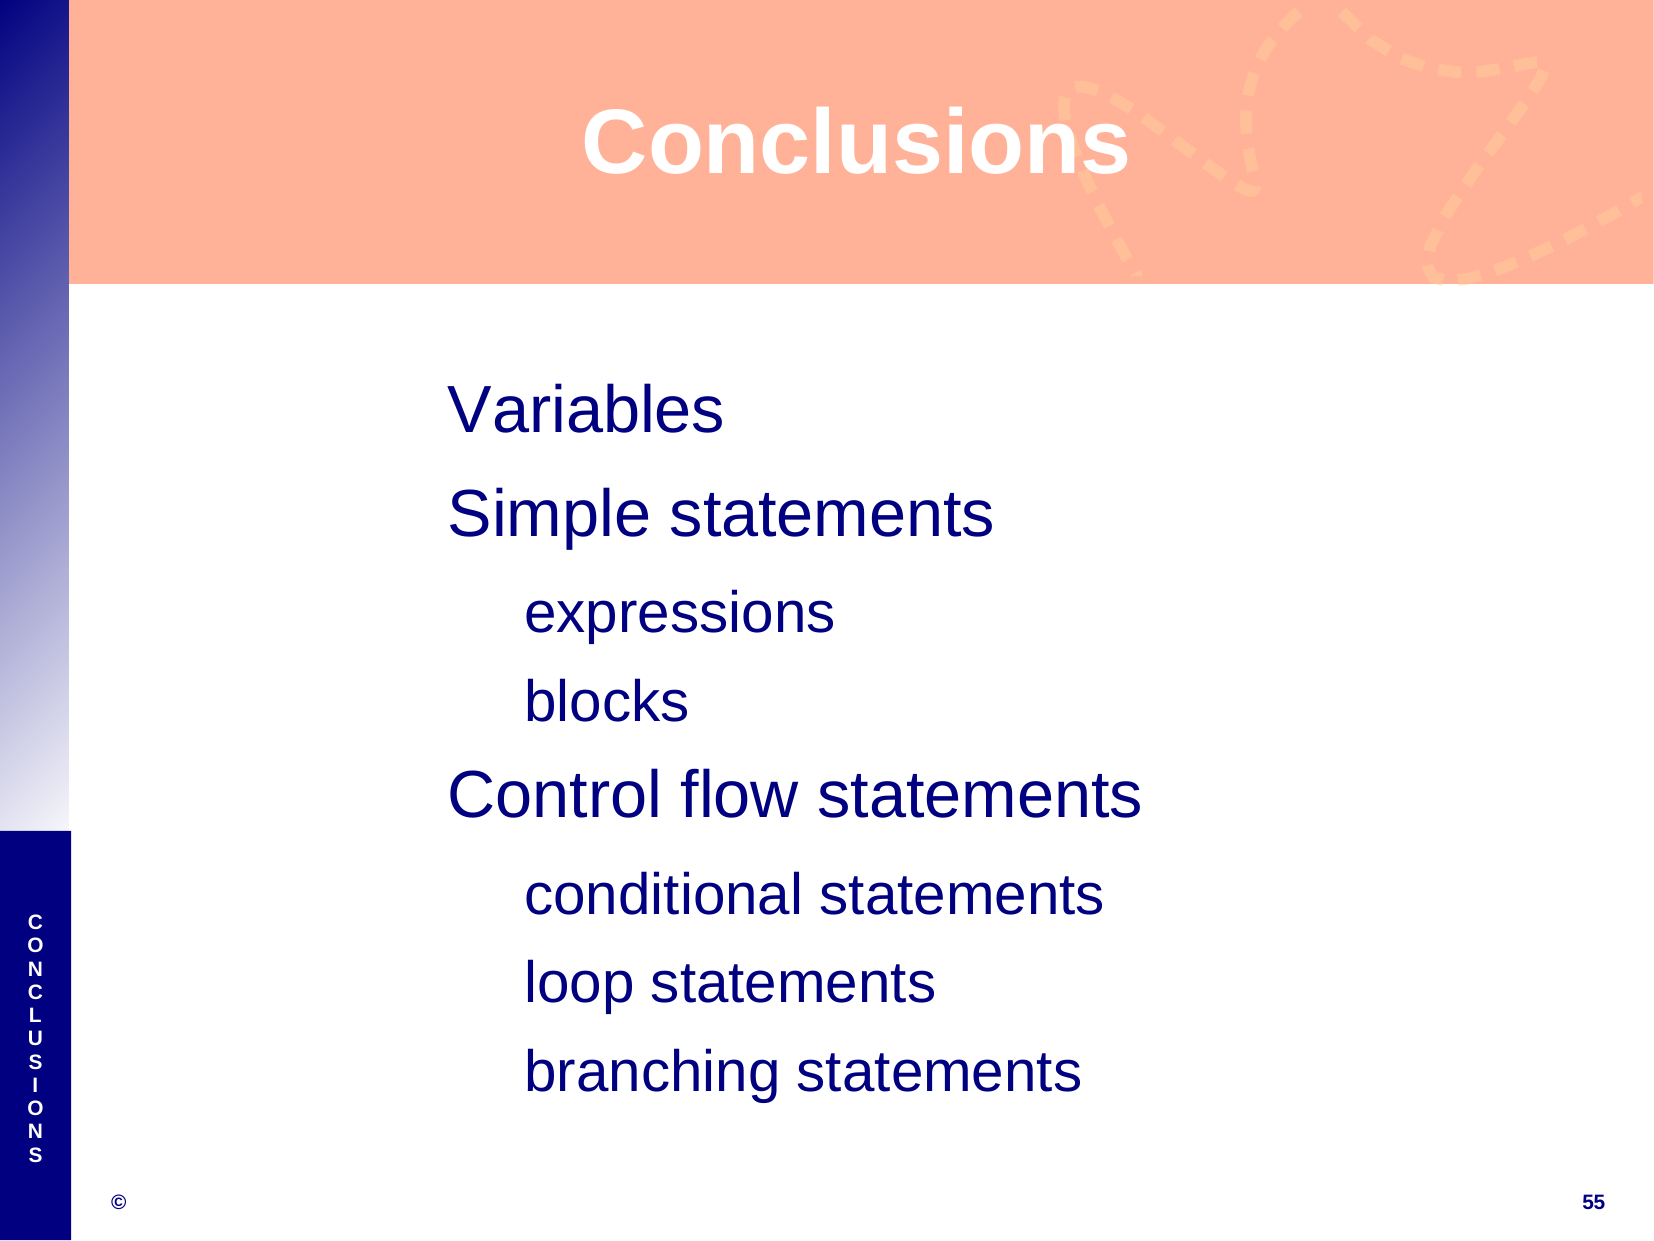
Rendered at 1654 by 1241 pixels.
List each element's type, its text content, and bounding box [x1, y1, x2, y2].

text_box C O N C L U S I O N S [0, 830, 71, 1241]
title Conclusions [97, 37, 1617, 246]
list Variables Simple statements expressions blocks Control flow statements conditional statements loop statements branching statements [429, 371, 1230, 1121]
